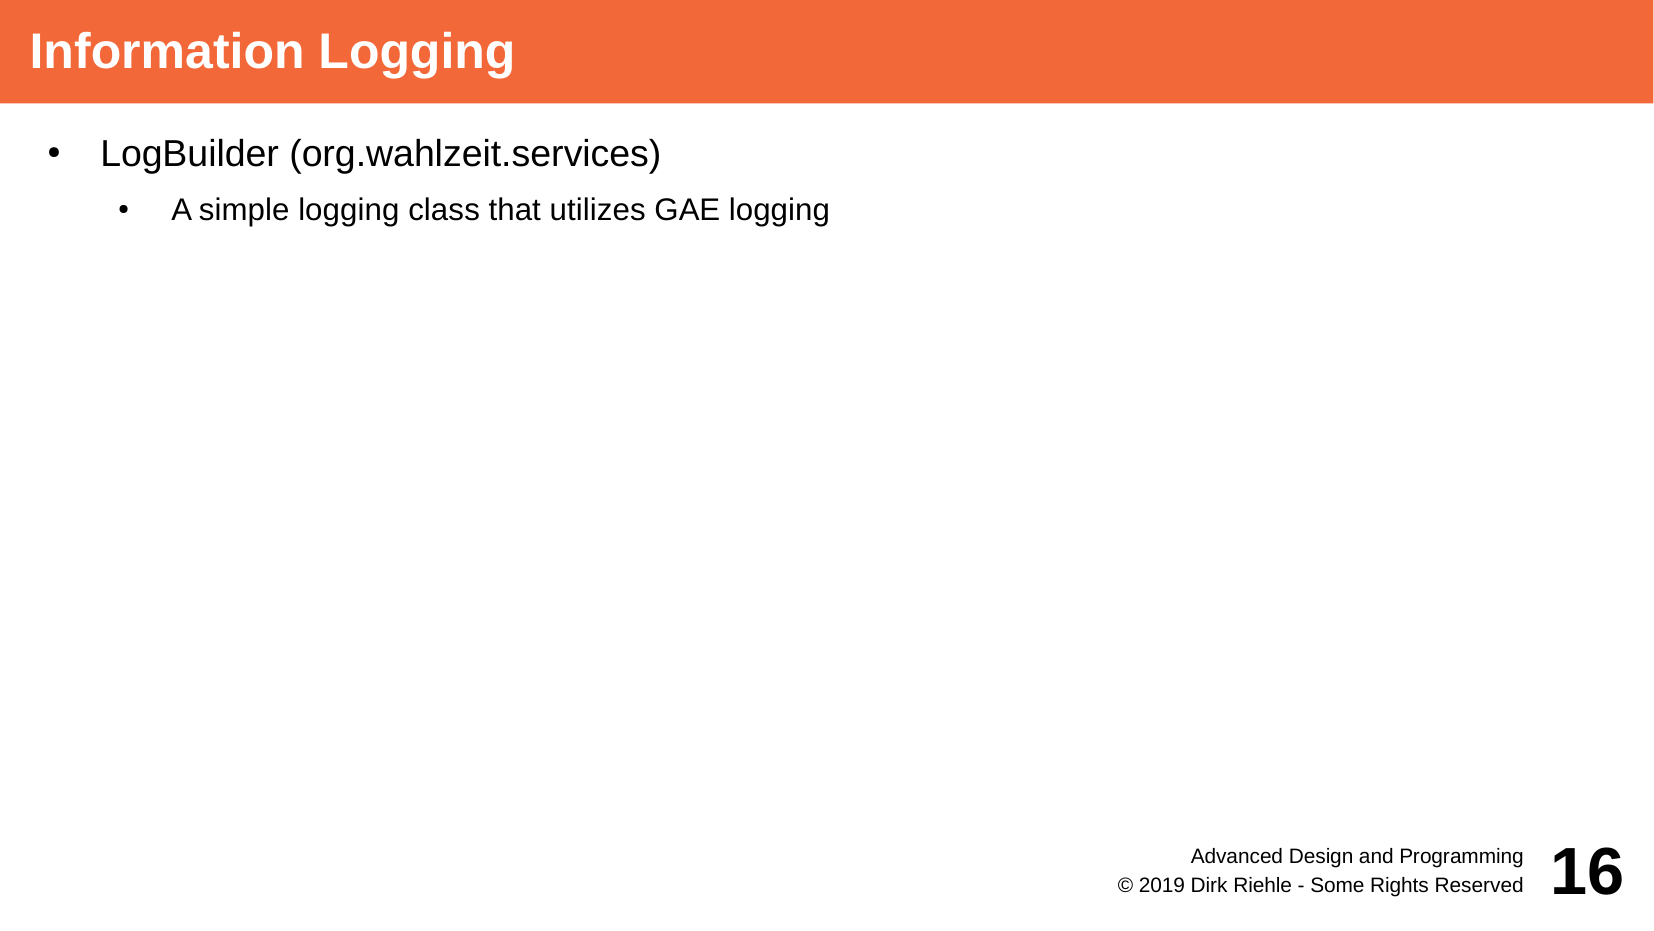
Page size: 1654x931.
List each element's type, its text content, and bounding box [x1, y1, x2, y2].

list LogBuilder (org.wahlzeit.services) A simple logging class that utilizes GAE logging [29, 132, 1625, 813]
title Information Logging [0, 0, 1654, 104]
